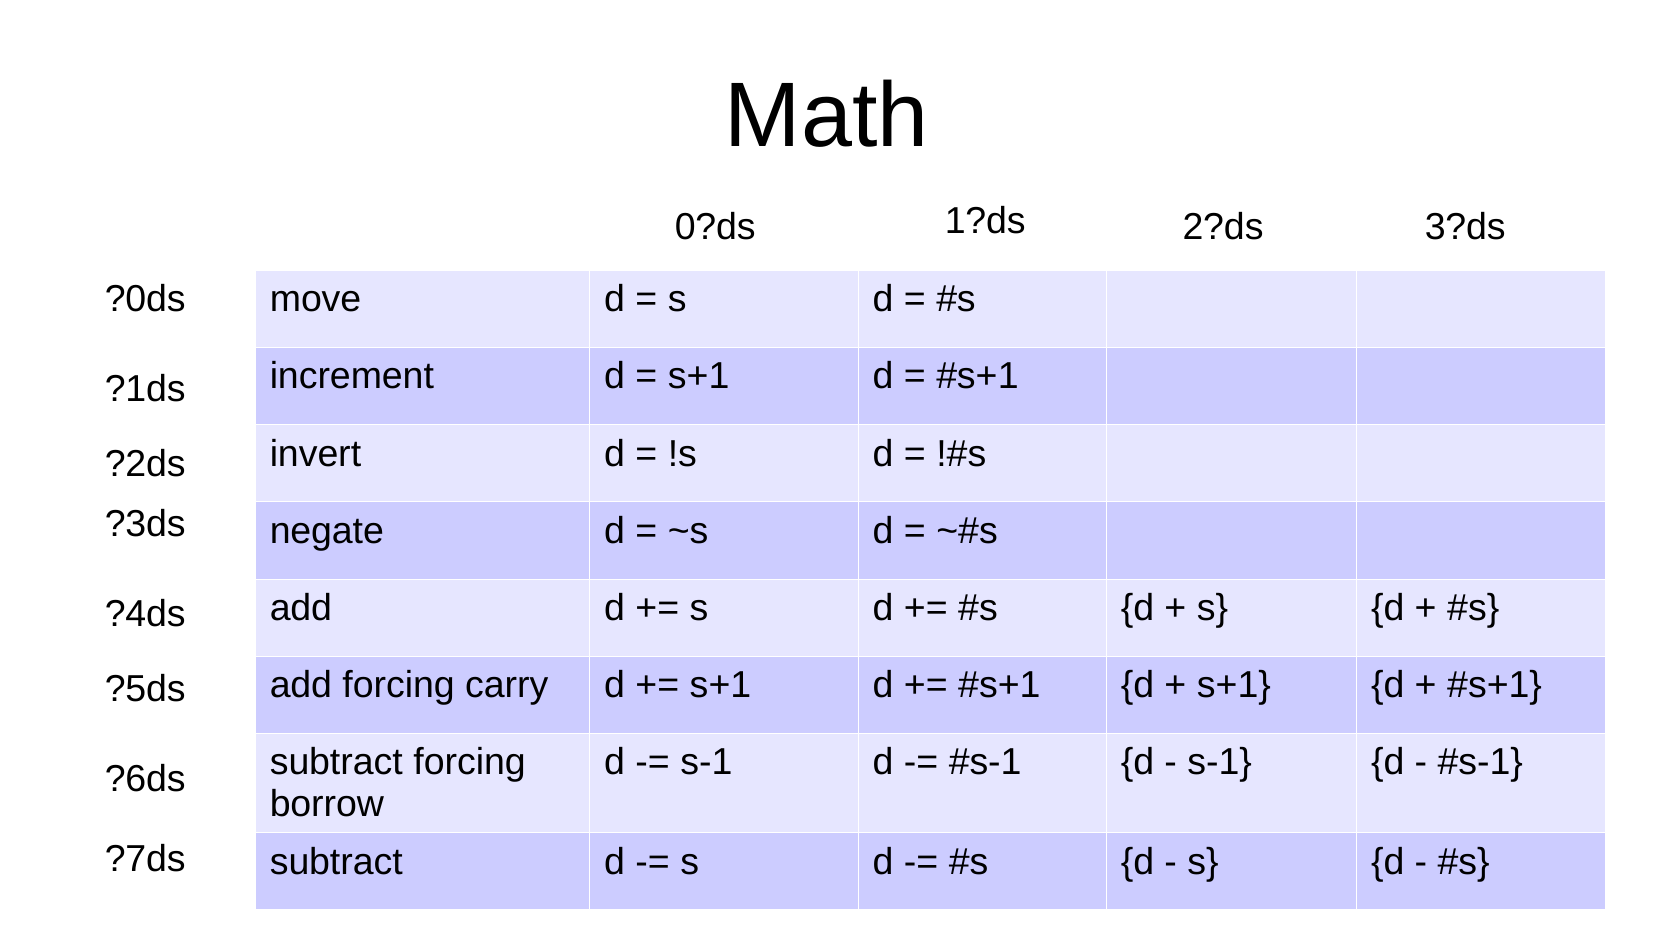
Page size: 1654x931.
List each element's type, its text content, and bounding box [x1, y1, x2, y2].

table_cell add forcing carry [256, 657, 589, 733]
text_box ?0ds [90, 270, 241, 327]
table_cell [1357, 348, 1605, 424]
table_header move [256, 271, 589, 347]
text_box ?5ds [90, 660, 211, 717]
table_cell [1107, 348, 1356, 424]
table_cell d = !#s [859, 425, 1106, 501]
table_cell d = !s [590, 425, 858, 501]
table_cell d -= s-1 [590, 734, 858, 832]
table_cell {d - #s} [1357, 833, 1605, 909]
text_box ?1ds [90, 360, 211, 417]
table_cell add [256, 580, 589, 656]
text_box 2?ds [1167, 198, 1288, 256]
text_box ?4ds [90, 585, 211, 642]
table_cell d = ~s [590, 502, 858, 579]
table_cell d -= #s-1 [859, 734, 1106, 832]
table_cell subtract [256, 833, 589, 909]
text_box ?2ds [90, 435, 211, 495]
table_cell d -= #s [859, 833, 1106, 909]
text_box ?7ds [90, 829, 211, 887]
table_header [1357, 271, 1605, 347]
table_cell {d + s+1} [1107, 657, 1356, 733]
table_cell {d + s} [1107, 580, 1356, 656]
text_box 3?ds [1410, 198, 1546, 256]
table_cell [1357, 502, 1605, 579]
table_cell [1107, 502, 1356, 579]
table_cell [1357, 425, 1605, 501]
table_cell d += s+1 [590, 657, 858, 733]
text_box 0?ds [660, 198, 781, 256]
table_cell {d - s-1} [1107, 734, 1356, 832]
table_cell [1107, 425, 1356, 501]
table_header d = s [590, 271, 858, 347]
table_cell subtract forcing borrow [256, 734, 589, 832]
text_box ?6ds [90, 750, 211, 807]
table_cell {d - s} [1107, 833, 1356, 909]
table_cell {d - #s-1} [1357, 734, 1605, 832]
table_cell d = ~#s [859, 502, 1106, 579]
text_box 1?ds [930, 192, 1051, 256]
table_cell {d + #s+1} [1357, 657, 1605, 733]
text_box ?3ds [90, 495, 226, 552]
table_cell d += #s [859, 580, 1106, 656]
table_cell invert [256, 425, 589, 501]
table_cell negate [256, 502, 589, 579]
table_header [1107, 271, 1356, 347]
table_cell d += #s+1 [859, 657, 1106, 733]
title Math [82, 37, 1571, 193]
table_cell increment [256, 348, 589, 424]
table_cell d -= s [590, 833, 858, 909]
table_cell d += s [590, 580, 858, 656]
table_cell d = #s+1 [859, 348, 1106, 424]
table_cell {d + #s} [1357, 580, 1605, 656]
table_cell d = s+1 [590, 348, 858, 424]
table_header d = #s [859, 271, 1106, 347]
